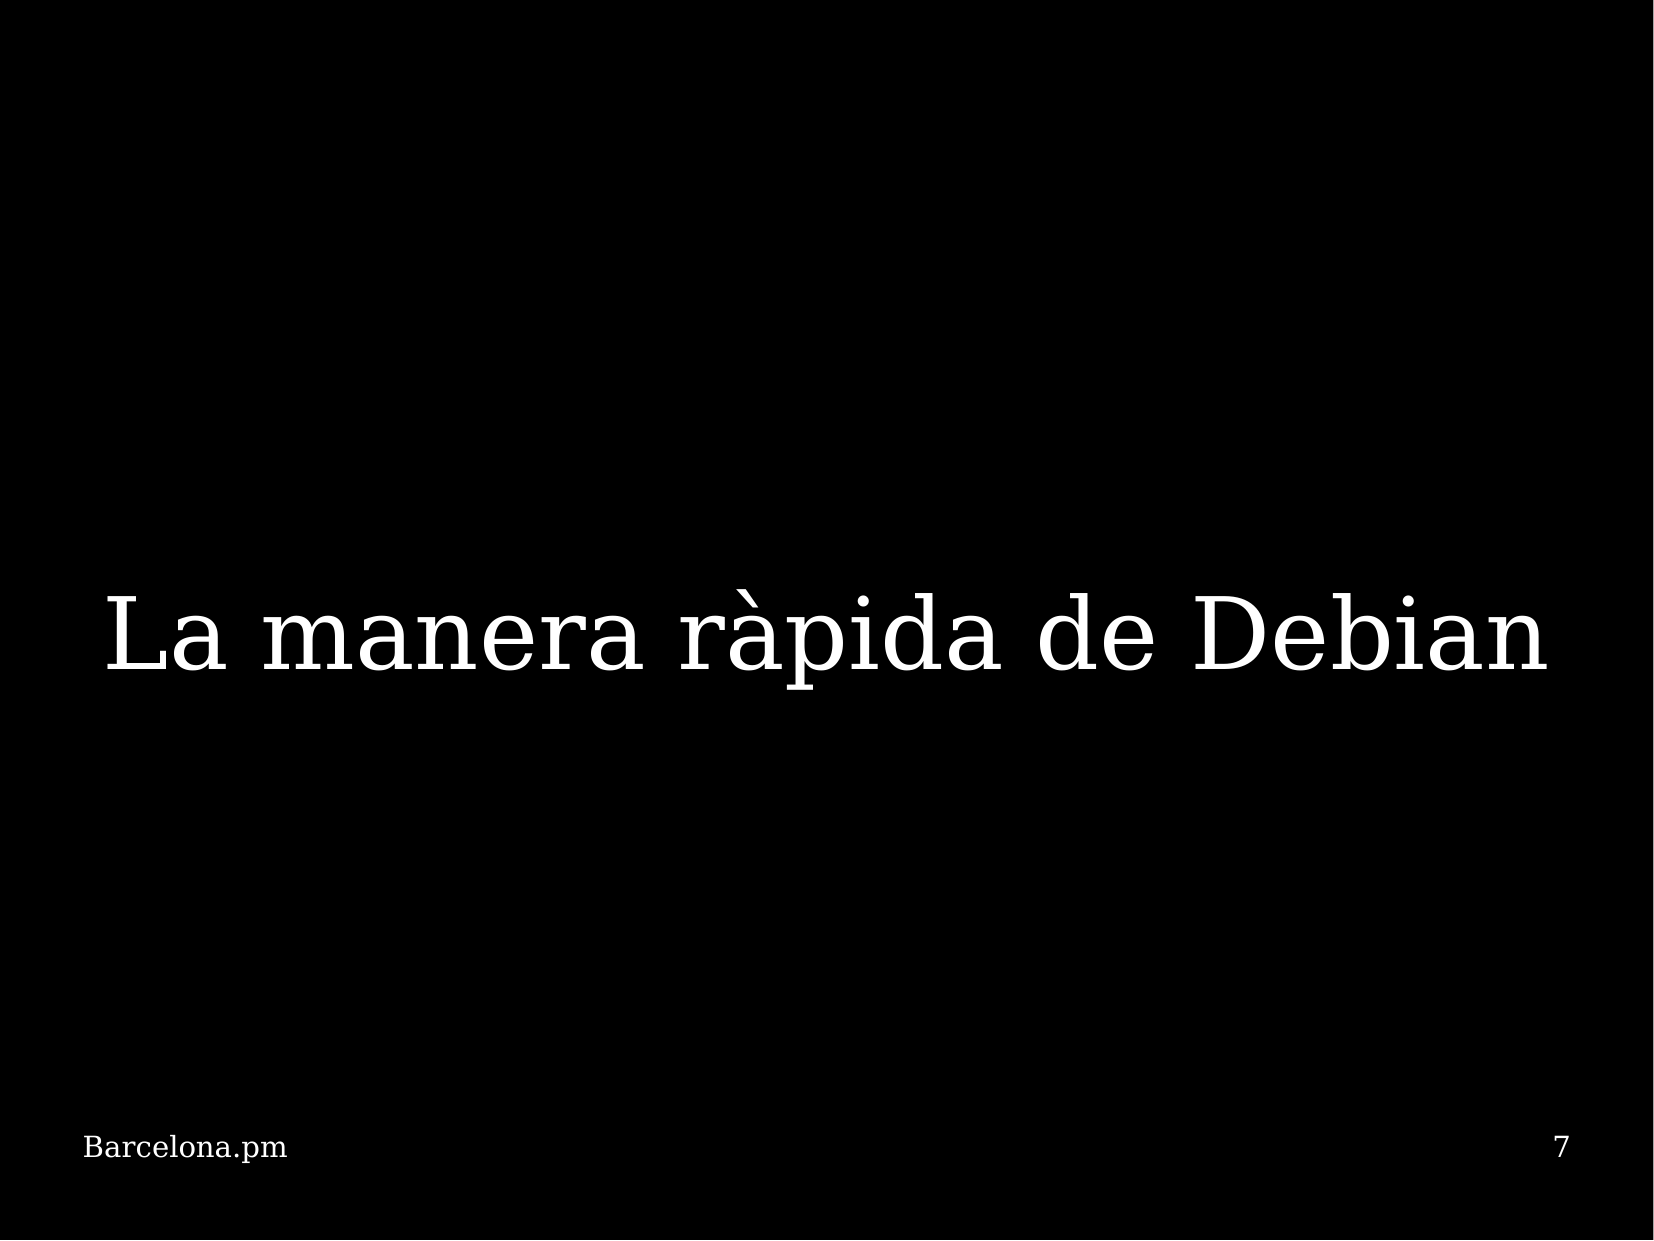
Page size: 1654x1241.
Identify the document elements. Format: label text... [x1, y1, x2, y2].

title La manera ràpida de Debian [59, 523, 1595, 717]
